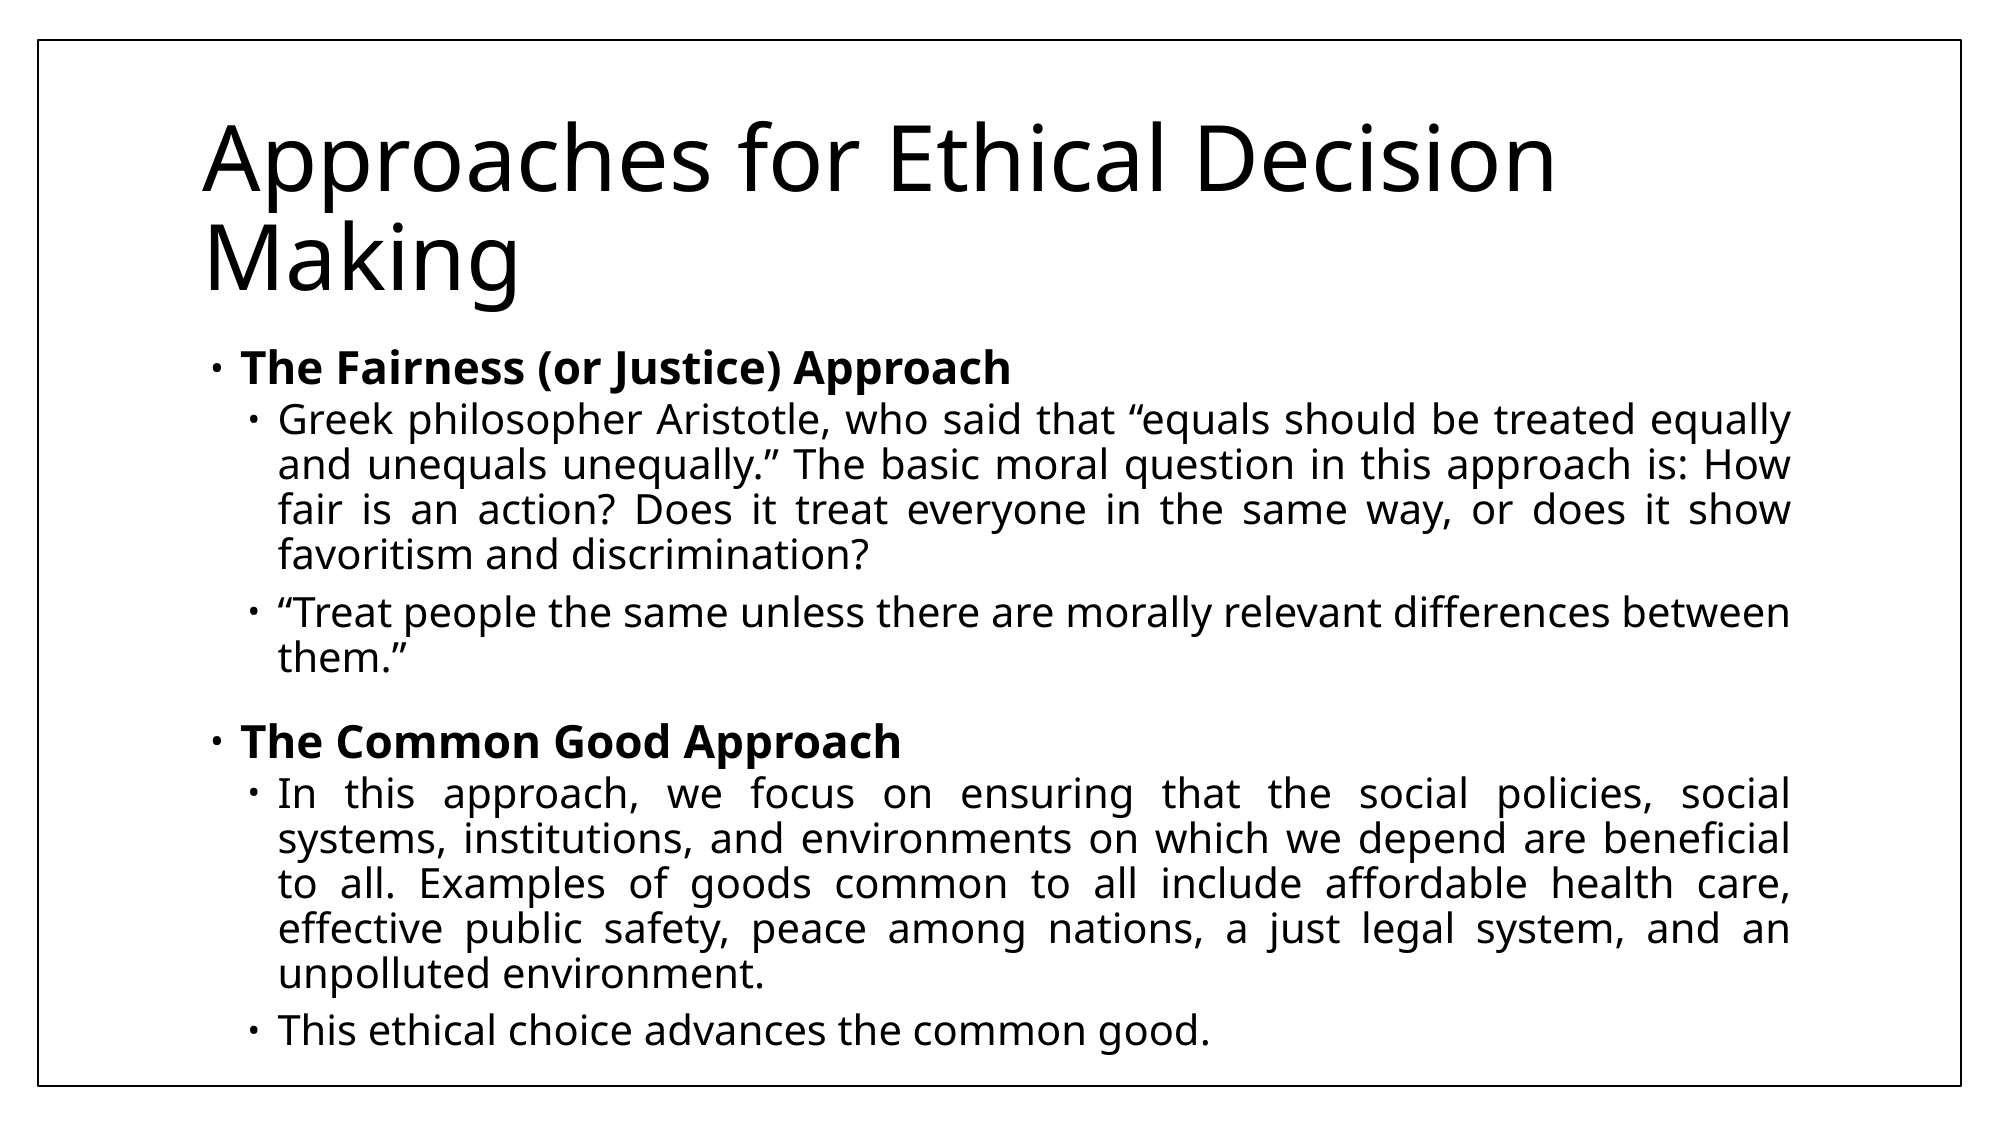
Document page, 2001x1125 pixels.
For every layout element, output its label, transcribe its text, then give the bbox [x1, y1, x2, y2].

title Approaches for Ethical Decision Making [187, 99, 1808, 323]
list The Fairness (or Justice) Approach Greek philosopher Aristotle, who said that “equals should be treated equally and unequals unequally.” The basic moral question in this approach is: How fair is an action? Does it treat everyone in the same way, or does it show favoritism and discrimination? “Treat people the same unless there are morally relevant differences between them.” The Common Good Approach In this approach, we focus on ensuring that the social policies, social systems, institutions, and environments on which we depend are beneficial to all. Examples of goods common to all include affordable health care, effective public safety, peace among nations, a just legal system, and an unpolluted environment. This ethical choice advances the common good. [187, 337, 1808, 1000]
